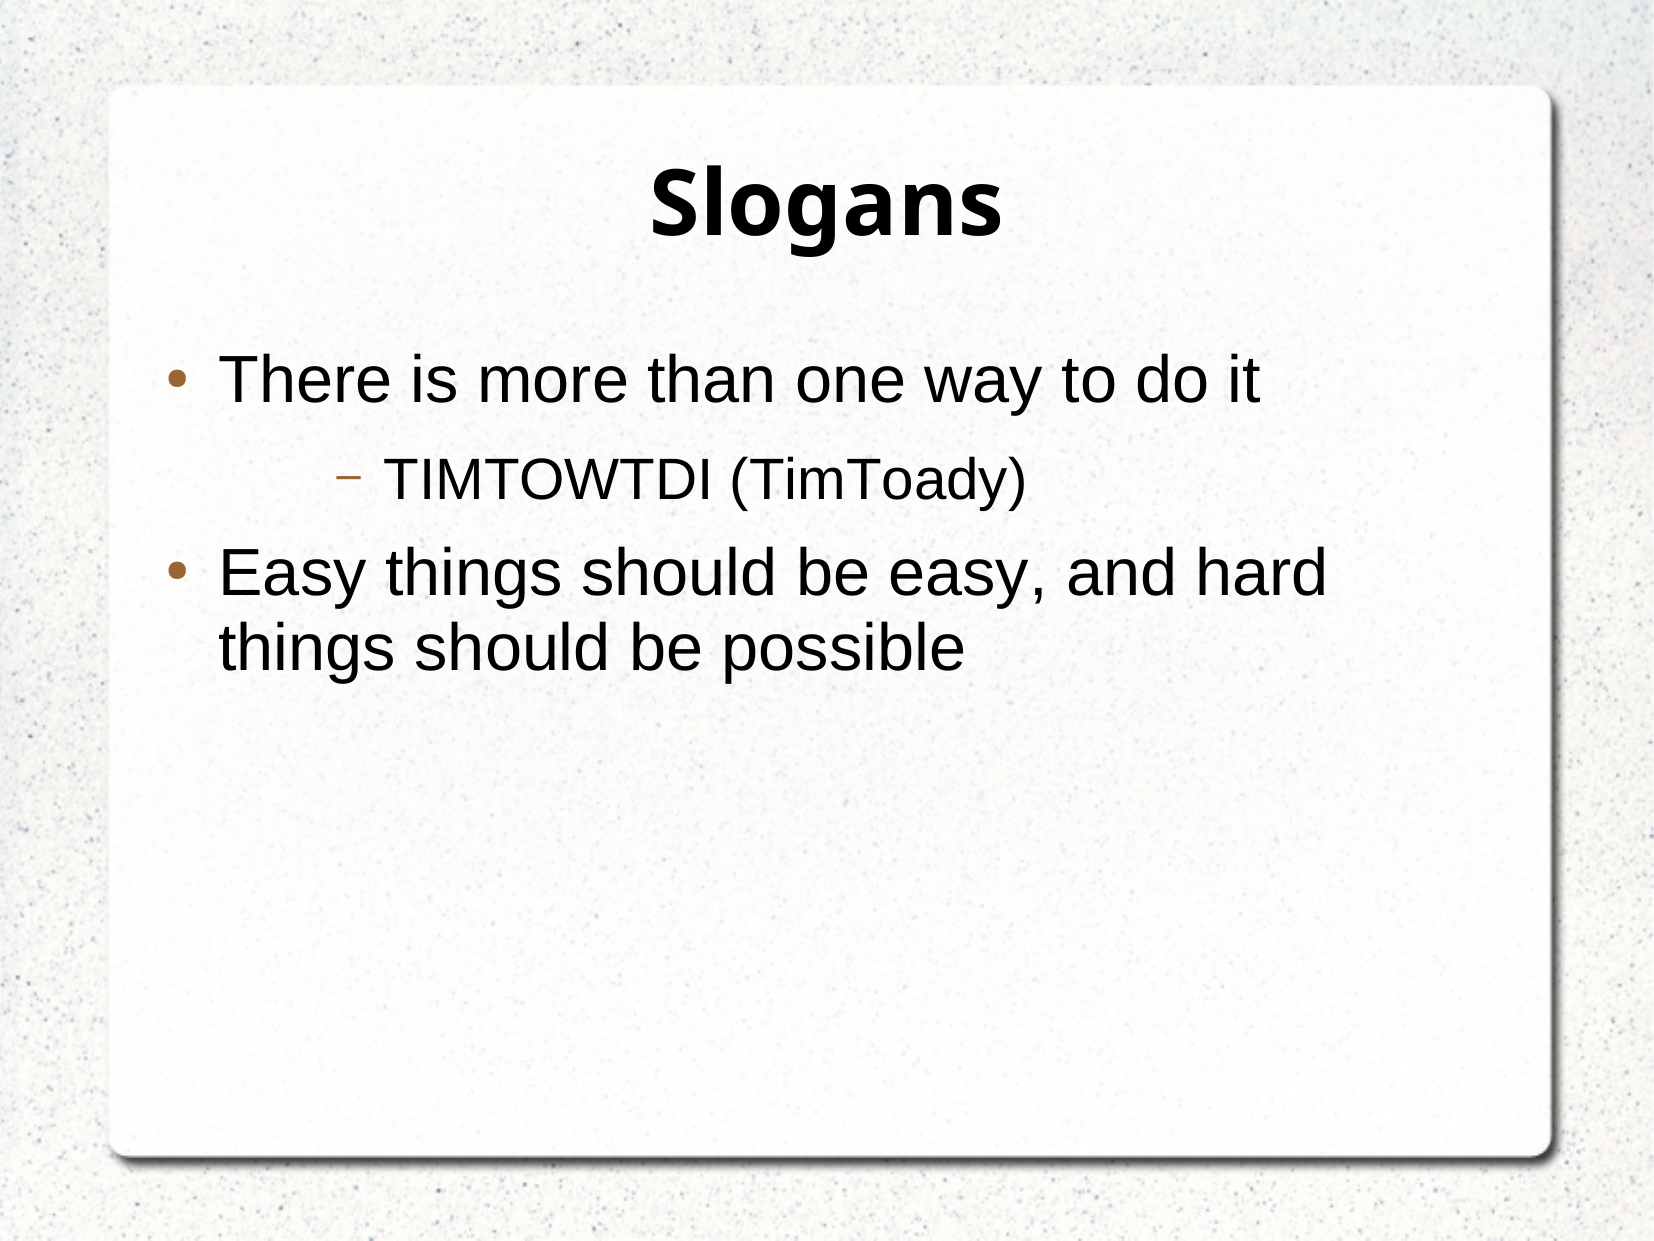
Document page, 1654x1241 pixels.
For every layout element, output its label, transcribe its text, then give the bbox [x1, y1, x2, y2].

title Slogans [118, 96, 1536, 304]
picture [0, 0, 1654, 1241]
list There is more than one way to do it TIMTOWTDI (TimToady) Easy things should be easy, and hard things should be possible [147, 342, 1506, 978]
